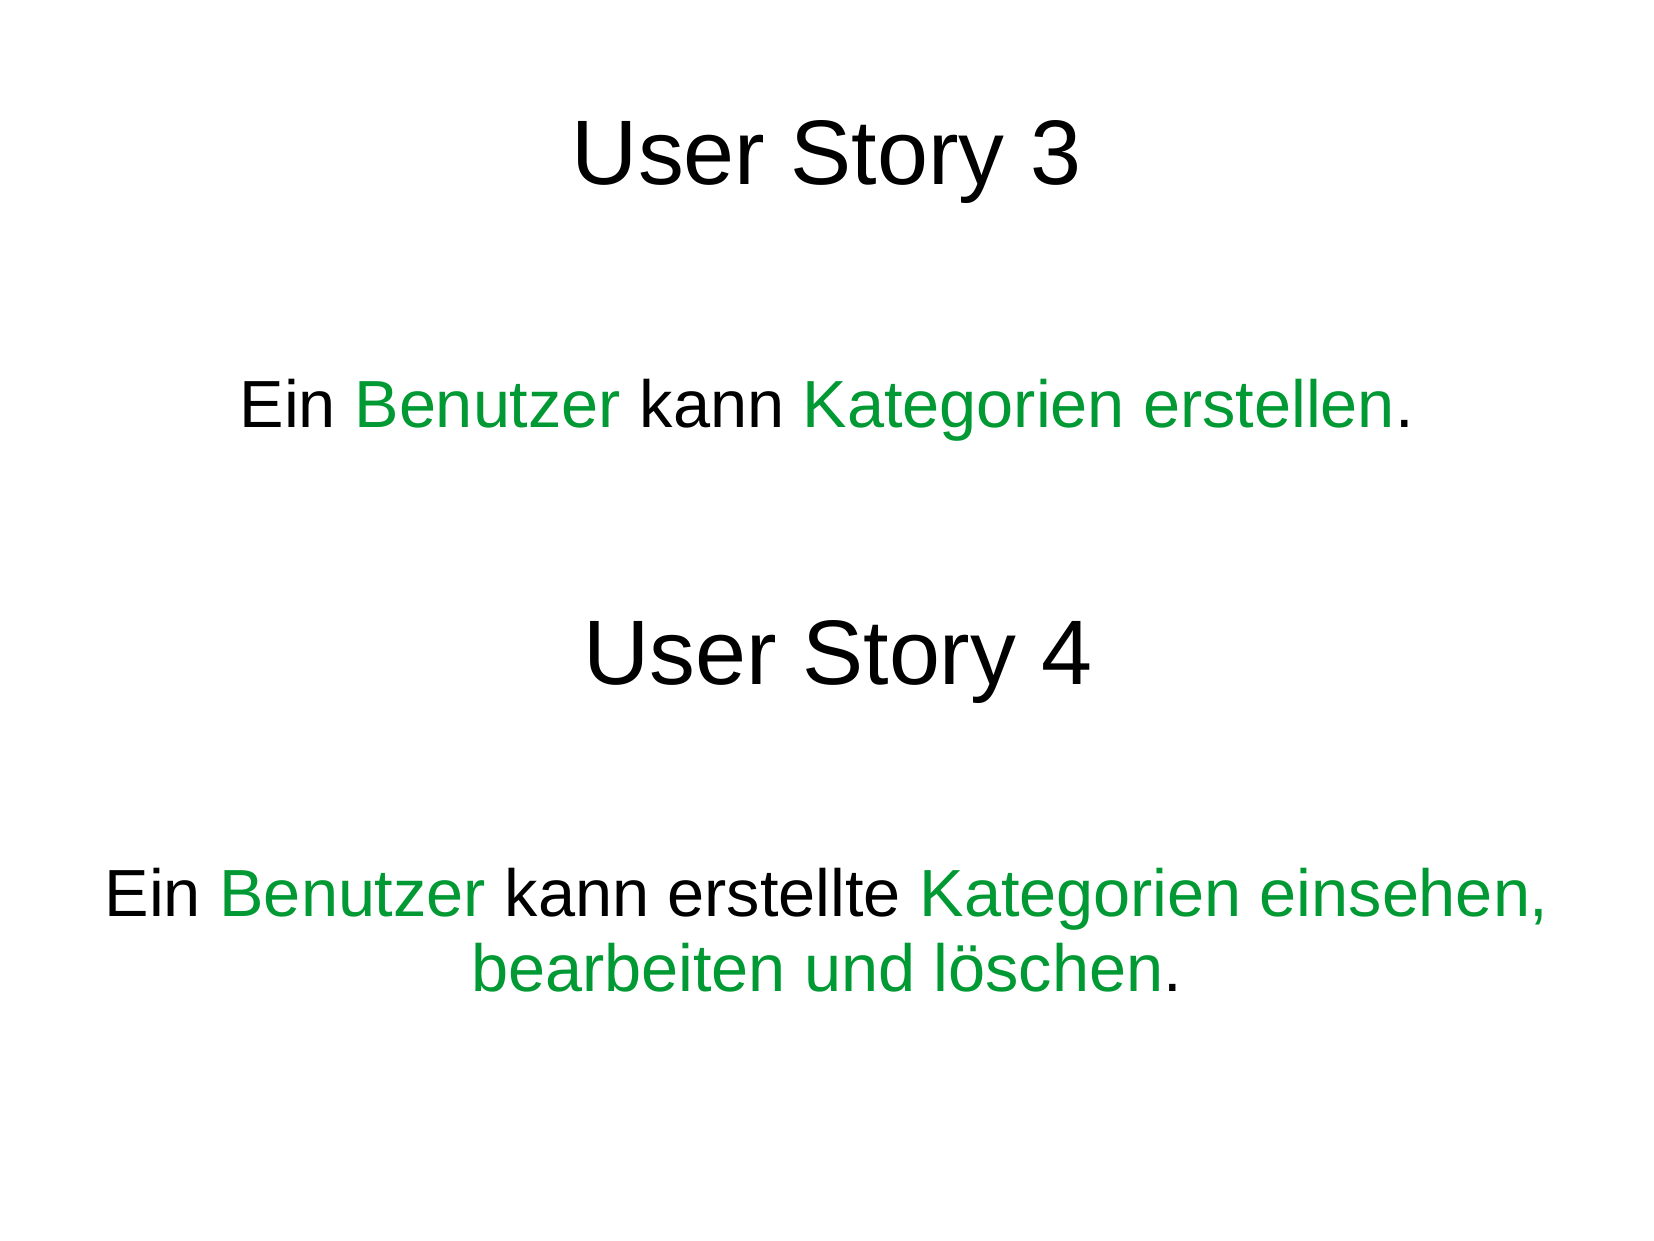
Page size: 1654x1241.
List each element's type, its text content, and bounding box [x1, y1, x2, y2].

subtitle Ein Benutzer kann Kategorien erstellen. [82, 236, 1571, 573]
title User Story 3 [82, 49, 1571, 236]
title User Story 4 [94, 548, 1583, 756]
text_box Ein Benutzer kann erstellte Kategorien einsehen, bearbeiten und löschen. [82, 762, 1571, 1099]
